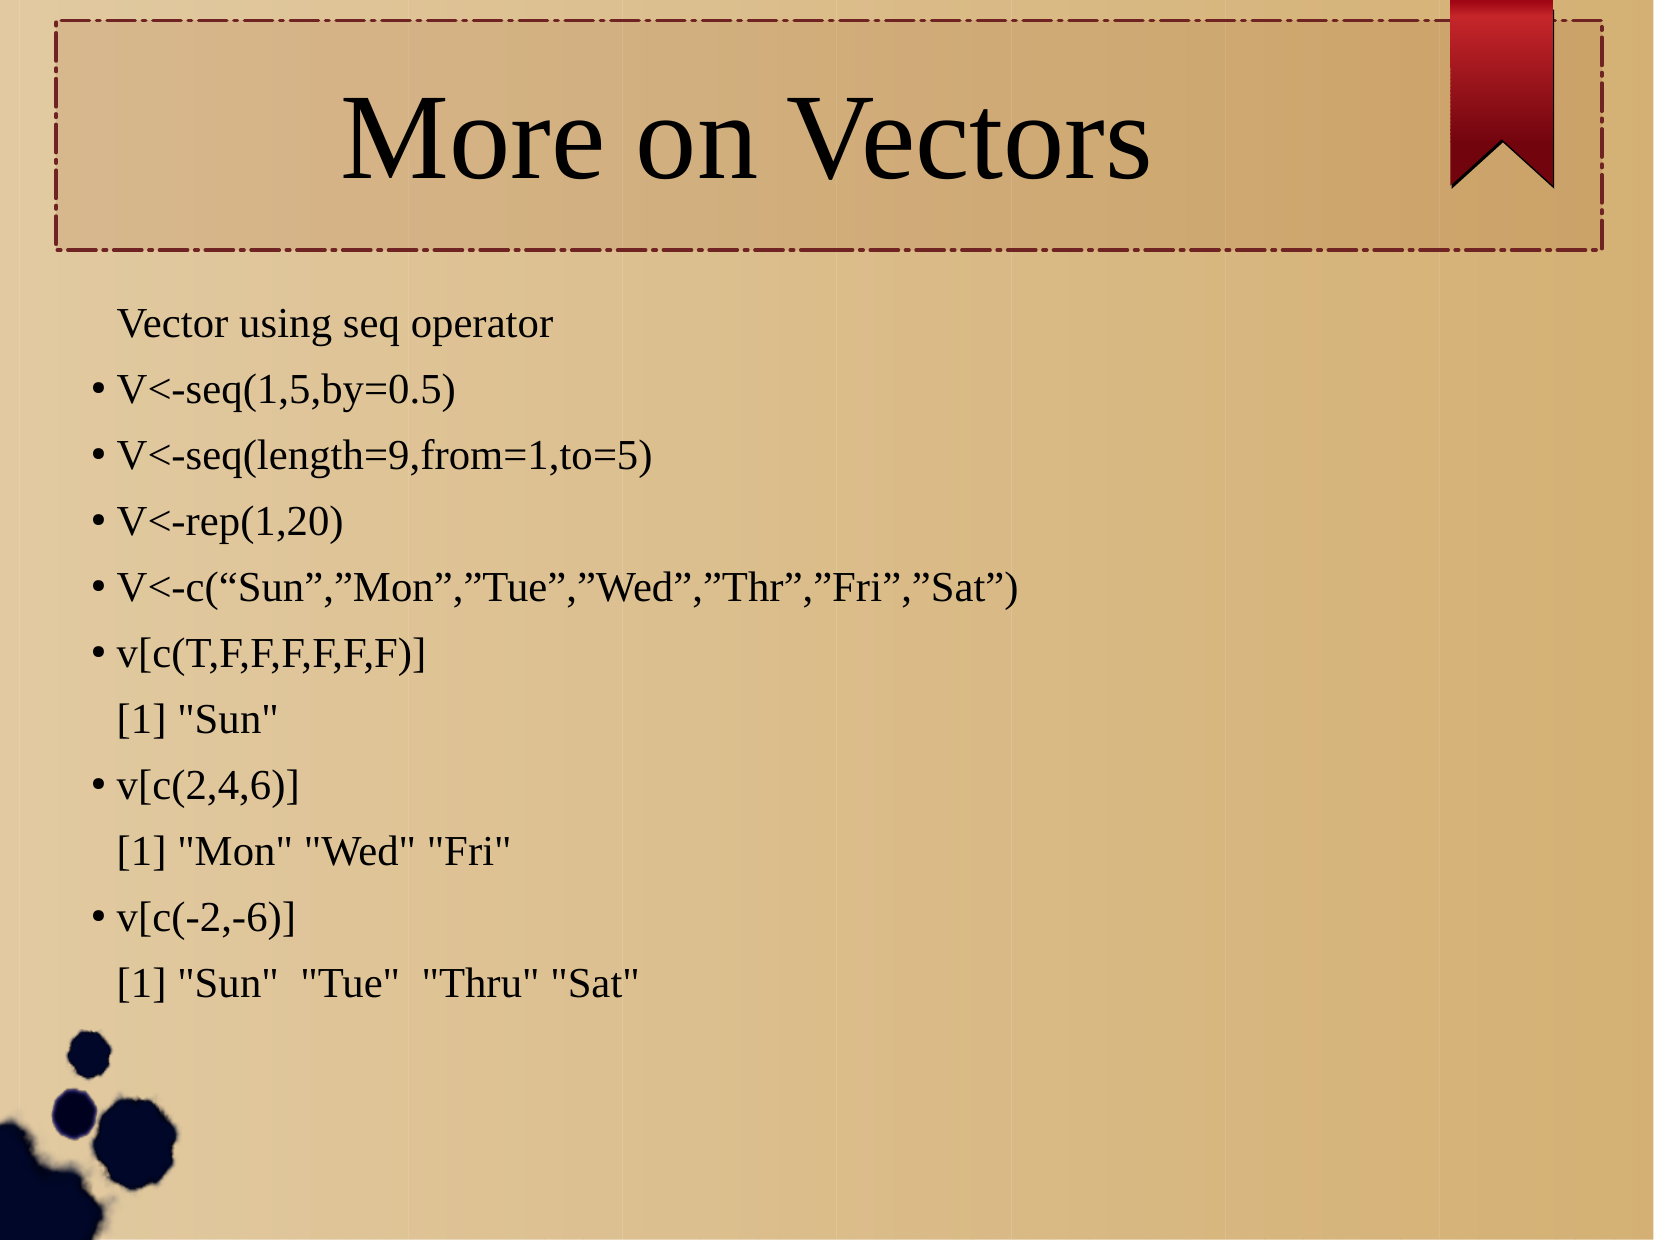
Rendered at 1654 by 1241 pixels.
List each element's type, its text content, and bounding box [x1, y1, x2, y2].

title More on Vectors [82, 47, 1412, 229]
list Vector using seq operator V<-seq(1,5,by=0.5) V<-seq(length=9,from=1,to=5) V<-rep(1,20) V<-c(“Sun”,”Mon”,”Tue”,”Wed”,”Thr”,”Fri”,”Sat”) v[c(T,F,F,F,F,F,F)] [1] "Sun" v[c(2,4,6)] [1] "Mon" "Wed" "Fri" v[c(-2,-6)] [1] "Sun" "Tue" "Thru" "Sat" [82, 299, 1571, 1019]
